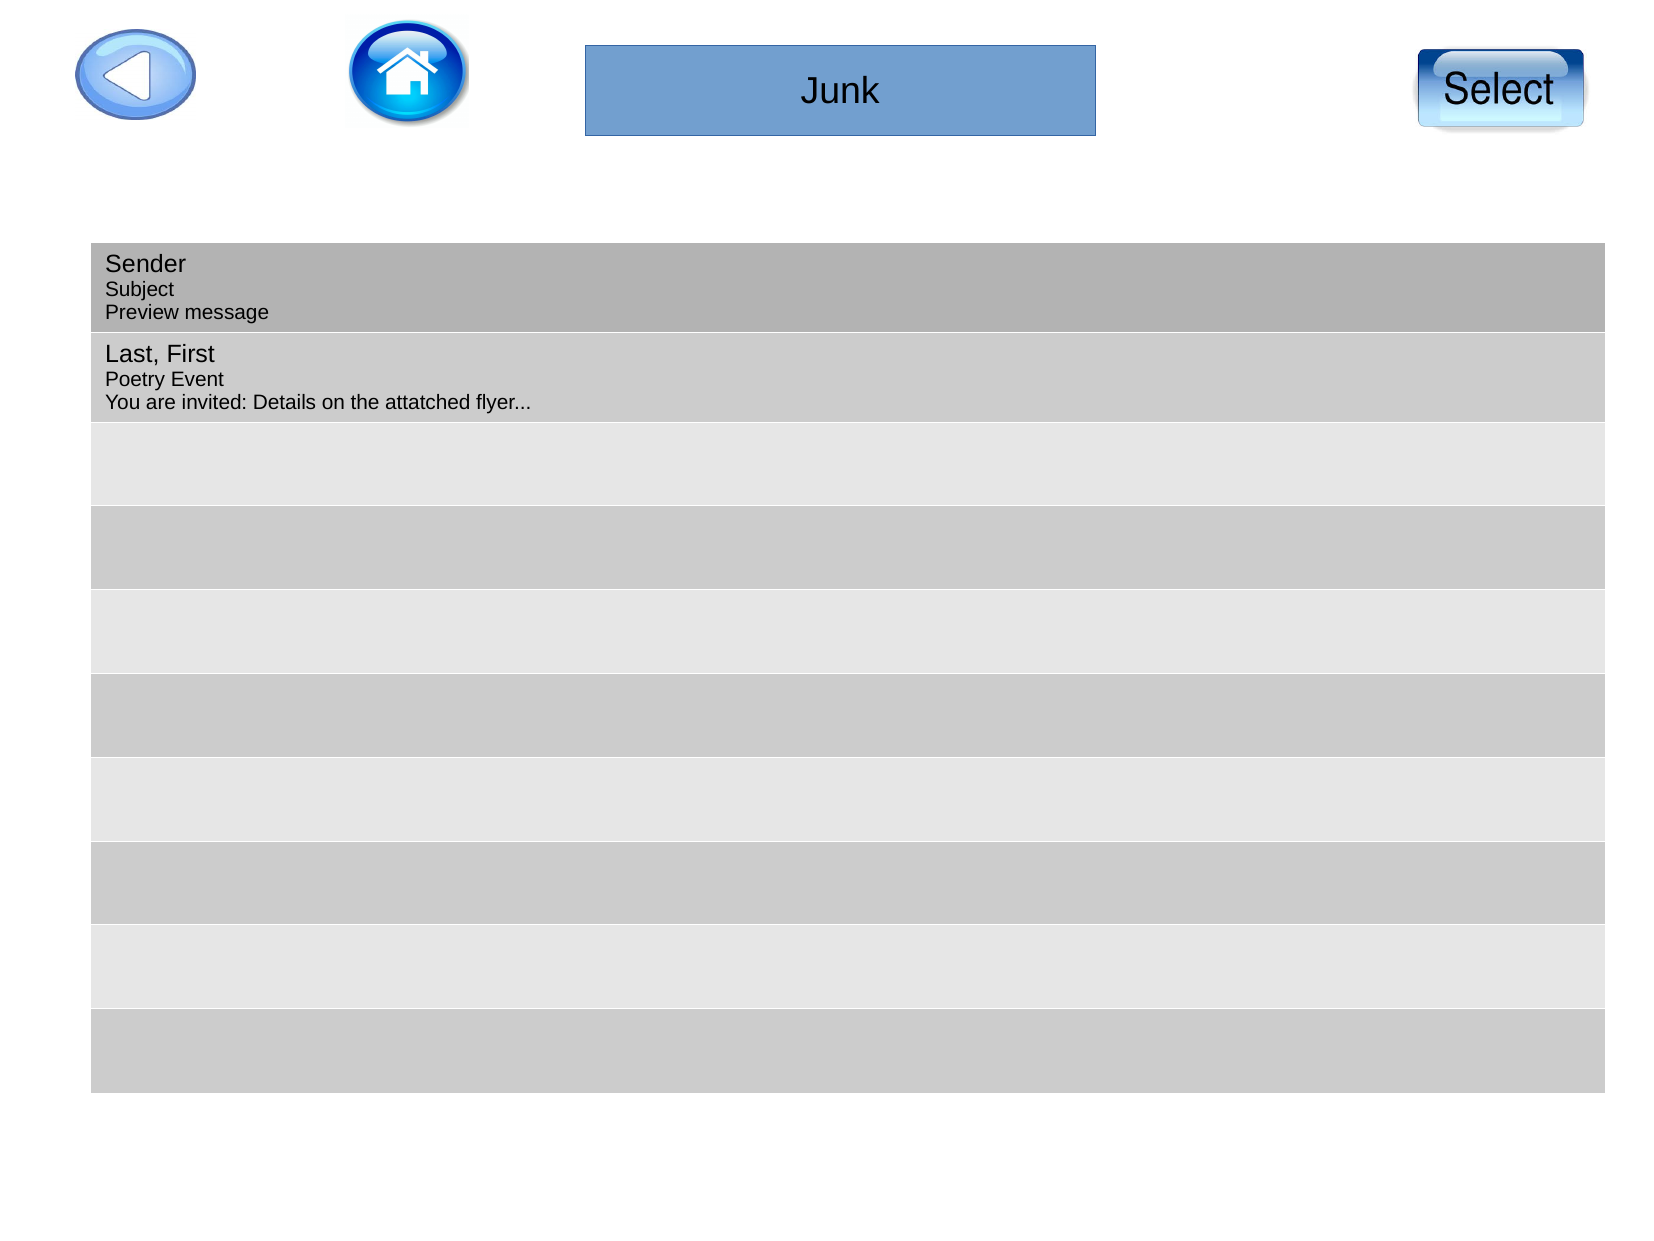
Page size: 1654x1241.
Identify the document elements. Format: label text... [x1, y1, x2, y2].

picture [75, 29, 196, 121]
table_cell [91, 674, 1605, 757]
text_box Junk [585, 45, 1096, 136]
table_cell Last, First Poetry Event You are invited: Details on the attatched flyer... [91, 333, 1605, 422]
picture [1410, 44, 1591, 136]
table_cell [91, 506, 1605, 589]
picture [345, 14, 469, 128]
table_cell [91, 842, 1605, 924]
table_cell [91, 590, 1605, 673]
table_cell [91, 423, 1605, 505]
table_cell [91, 925, 1605, 1008]
table_cell [91, 1009, 1605, 1093]
table_header Sender Subject Preview message [91, 243, 1605, 332]
table_cell [91, 758, 1605, 841]
